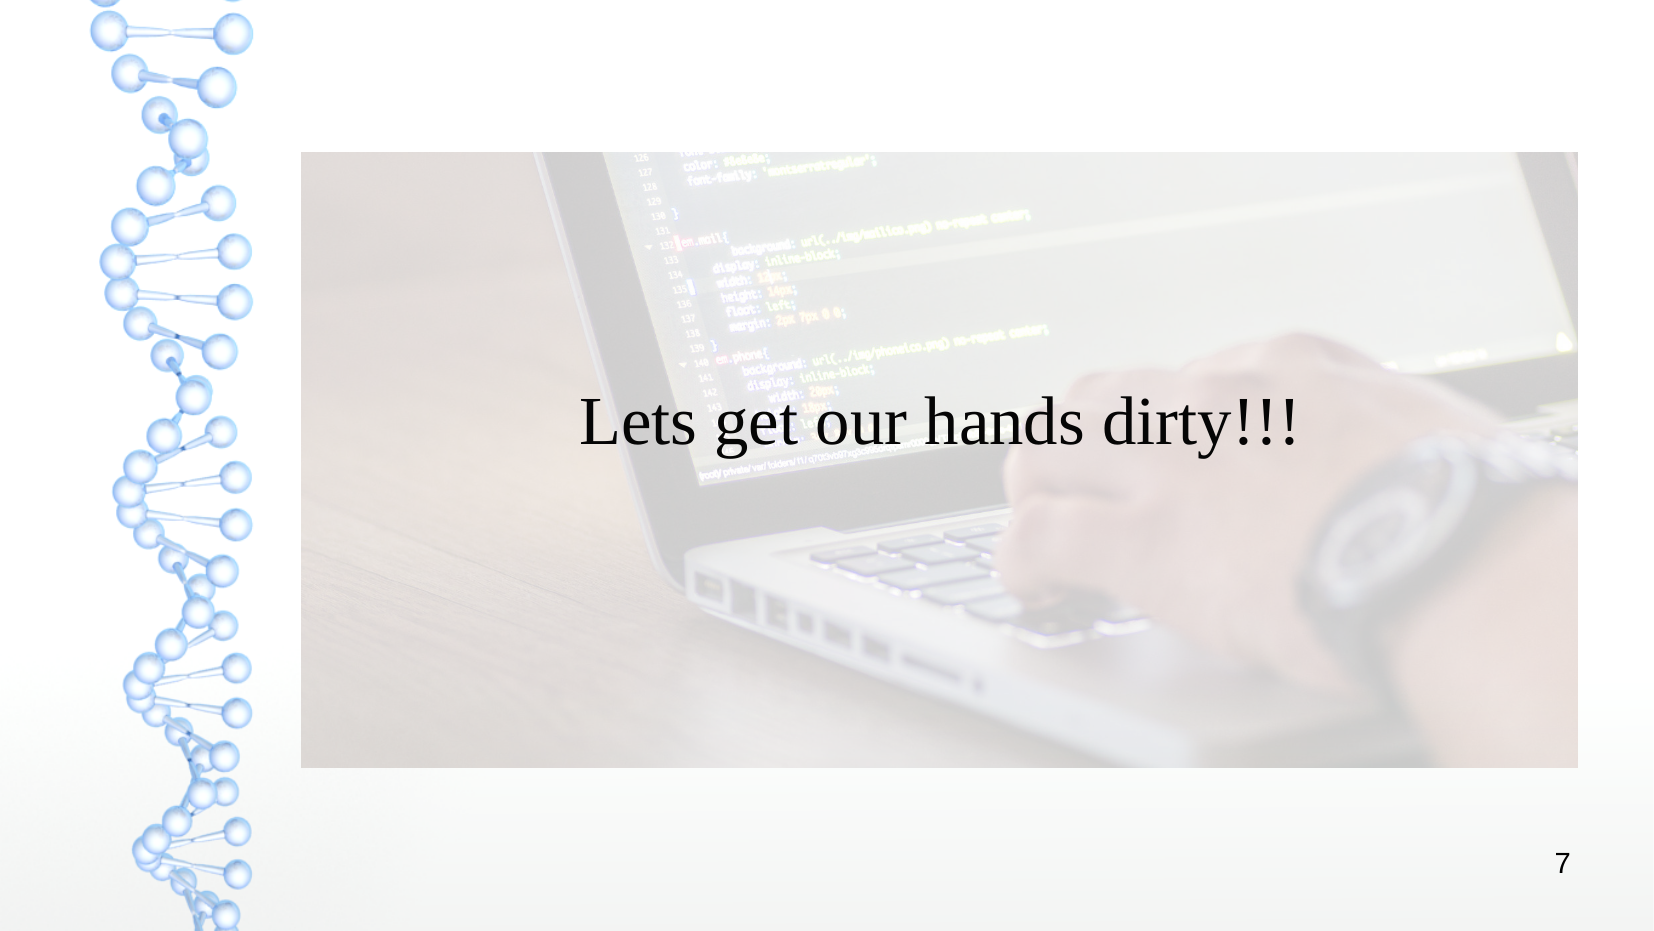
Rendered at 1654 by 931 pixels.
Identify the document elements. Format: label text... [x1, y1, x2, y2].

picture [0, 0, 1654, 931]
title Lets get our hands dirty!!! [276, 345, 1606, 499]
